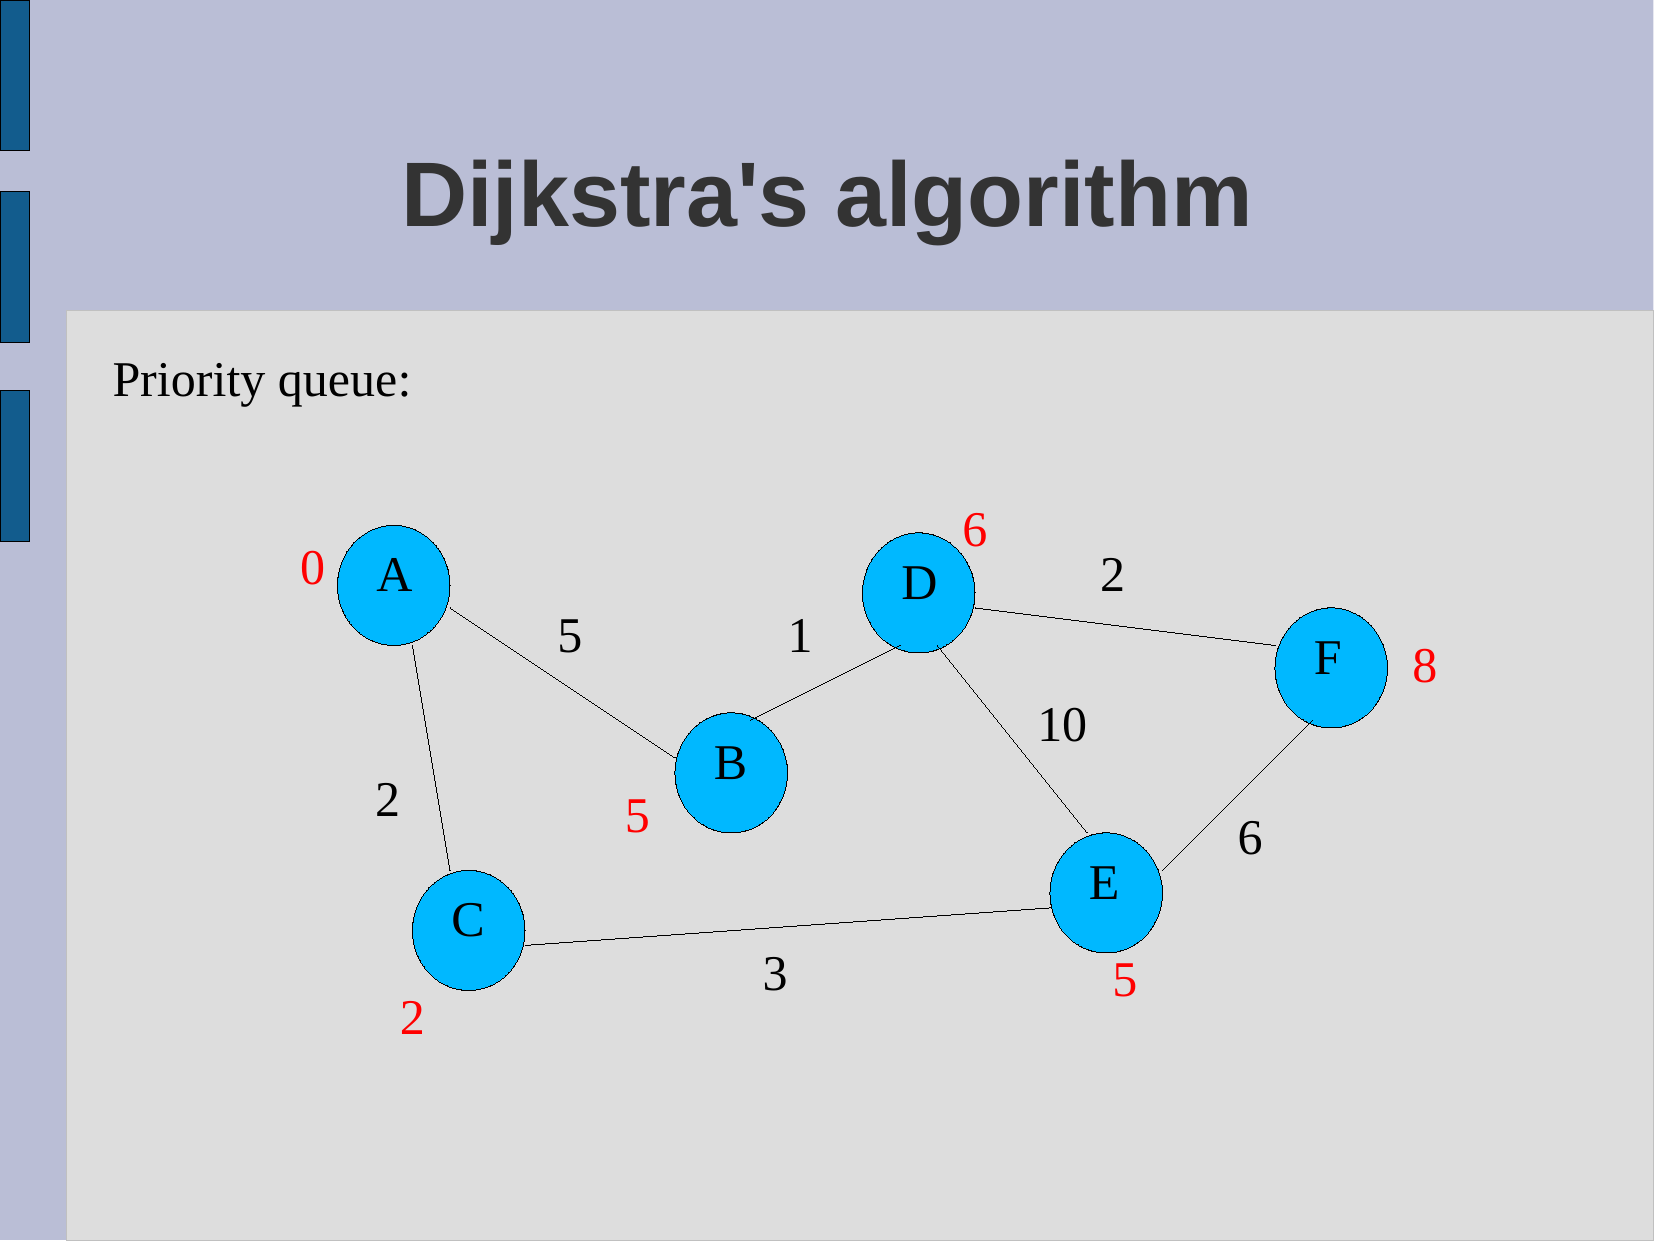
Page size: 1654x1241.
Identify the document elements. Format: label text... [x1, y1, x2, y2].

text_box 0 [300, 539, 326, 596]
text_box 5 [624, 787, 650, 844]
text_box [1049, 832, 1163, 953]
text_box 2 [375, 772, 401, 828]
text_box 10 [1037, 697, 1088, 753]
text_box 2 [1099, 547, 1126, 603]
text_box 1 [787, 607, 813, 664]
text_box 2 [399, 989, 451, 1103]
text_box 3 [762, 945, 788, 1001]
text_box 6 [962, 502, 988, 558]
text_box 5 [1112, 952, 1138, 1008]
text_box A [376, 547, 413, 603]
text_box [337, 525, 451, 646]
title Dijkstra's algorithm [121, 91, 1534, 299]
text_box 5 [557, 607, 583, 664]
text_box D [901, 554, 938, 611]
text_box E [1088, 854, 1120, 911]
text_box [862, 532, 976, 653]
text_box 8 [1412, 637, 1438, 694]
text_box C [451, 892, 485, 948]
text_box F [1313, 629, 1342, 686]
text_box [674, 712, 788, 833]
text_box Priority queue: [112, 352, 413, 408]
text_box B [713, 734, 748, 791]
text_box [412, 870, 526, 991]
text_box 6 [1237, 809, 1263, 866]
text_box [1274, 607, 1388, 728]
